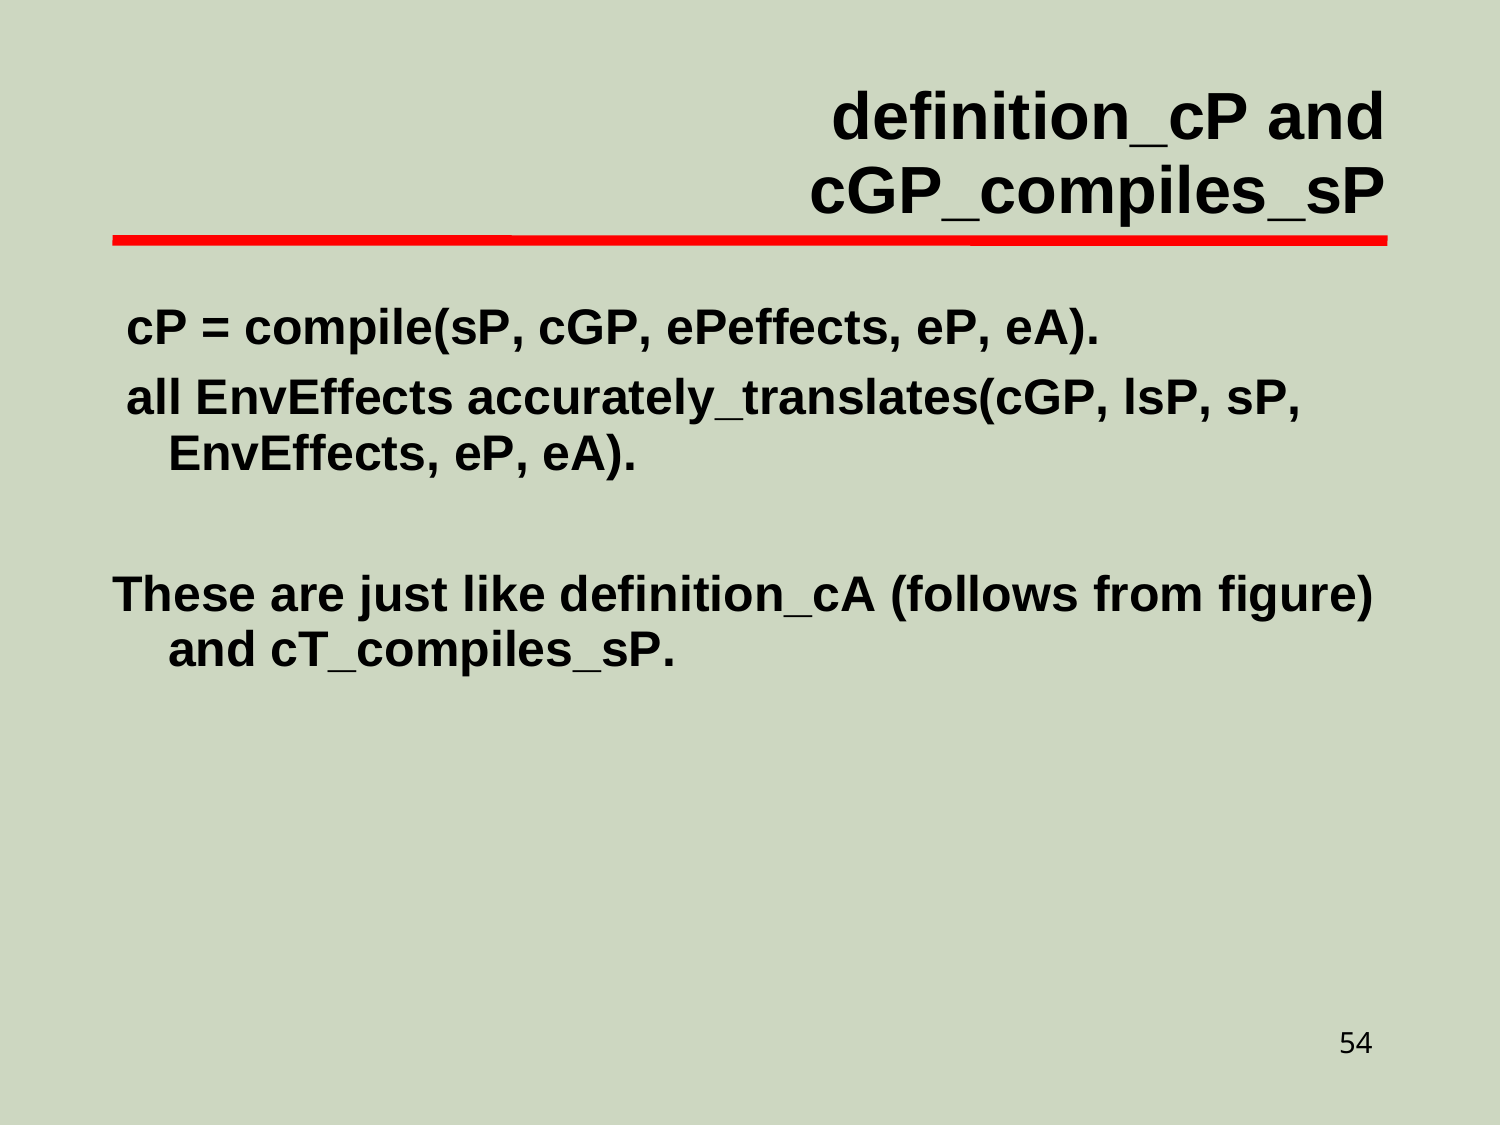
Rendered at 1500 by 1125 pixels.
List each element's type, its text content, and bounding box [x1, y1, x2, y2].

list cP = compile(sP, cGP, ePeffects, eP, eA). all EnvEffects accurately_translates(cGP, lsP, sP, EnvEffects, eP, eA). These are just like definition_cA (follows from figure) and cT_compiles_sP. [112, 299, 1387, 1099]
title definition_cP and cGP_compiles_sP [124, 80, 1387, 229]
